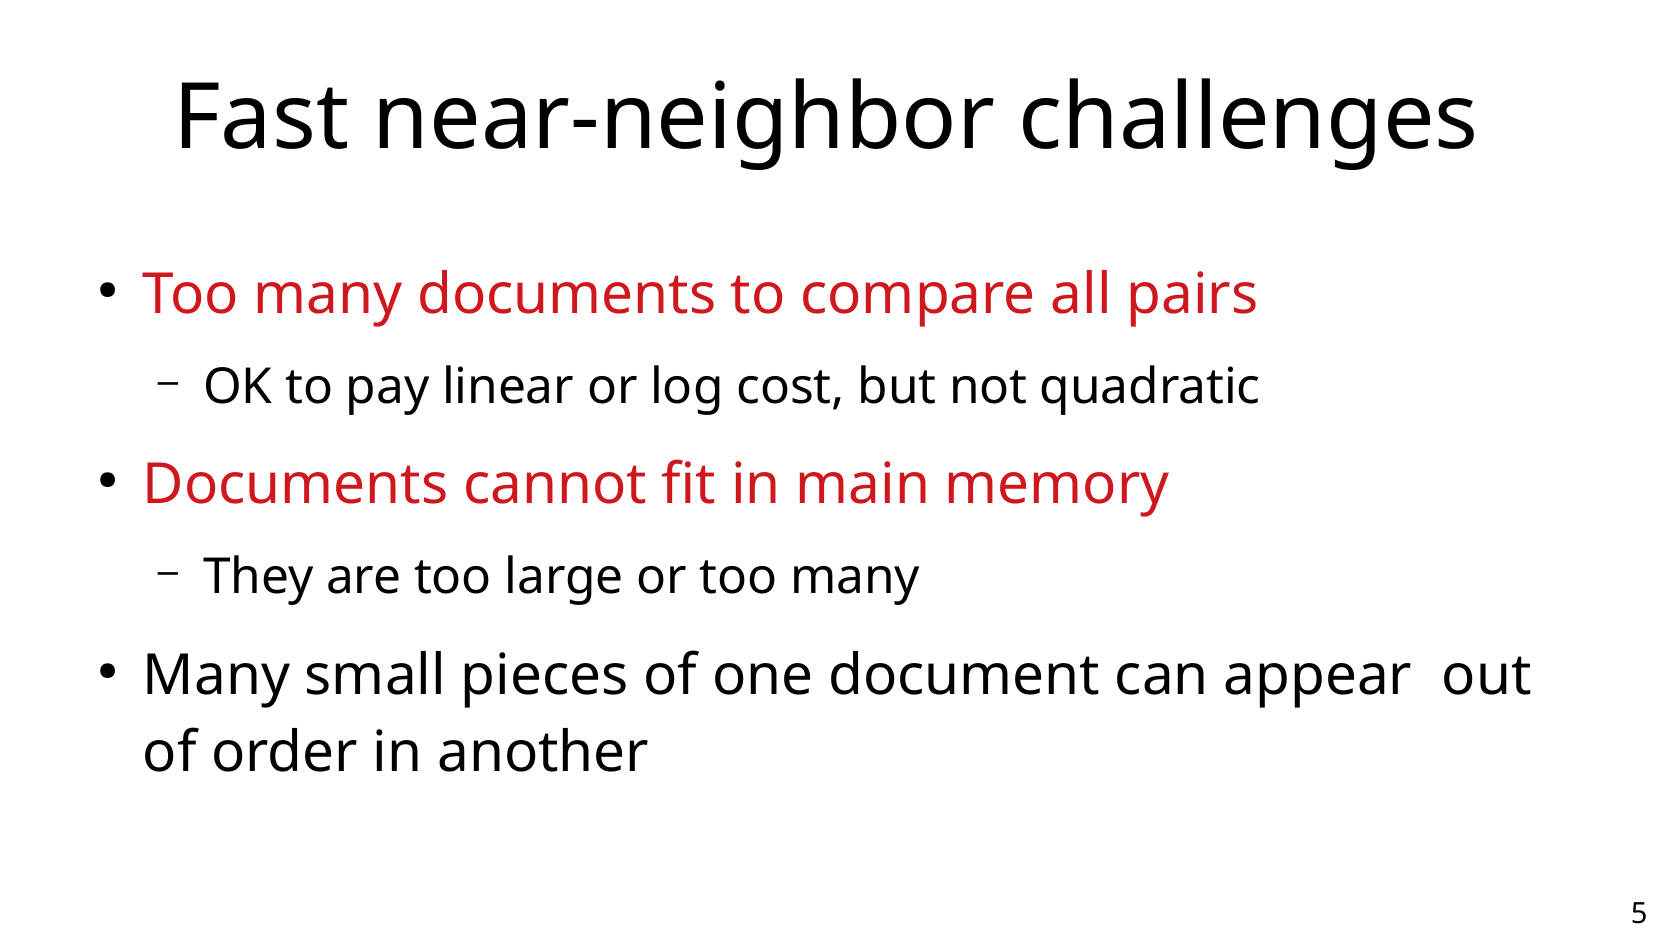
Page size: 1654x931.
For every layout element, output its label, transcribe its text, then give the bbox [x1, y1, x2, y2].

title Fast near-neighbor challenges [82, 1, 1571, 226]
list Too many documents to compare all pairs OK to pay linear or log cost, but not quadratic Documents cannot fit in main memory They are too large or too many Many small pieces of one document can appear out of order in another [82, 253, 1571, 793]
